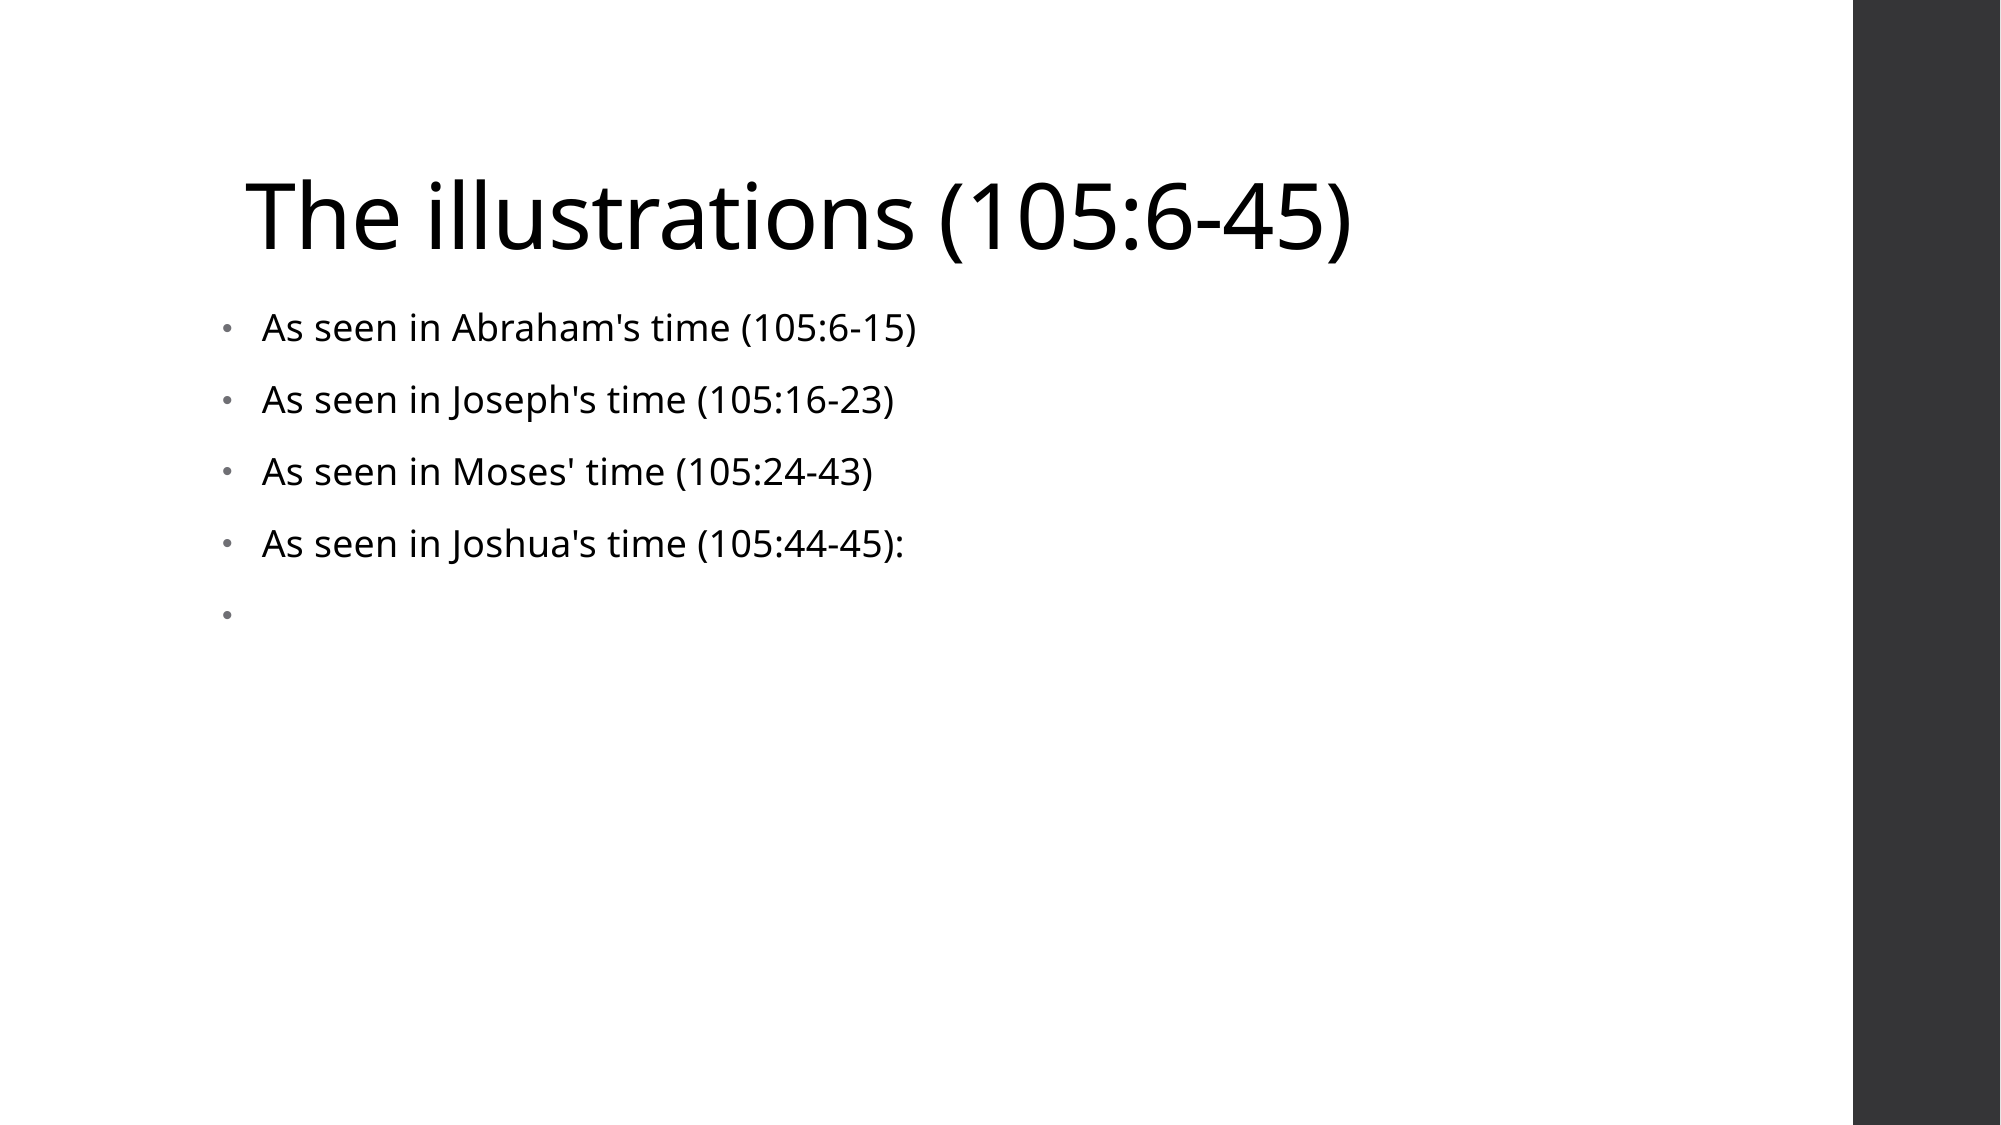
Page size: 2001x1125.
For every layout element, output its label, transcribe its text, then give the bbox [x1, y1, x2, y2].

title The illustrations (105:6-45) [206, 60, 1797, 278]
list As seen in Abraham's time (105:6-15) As seen in Joseph's time (105:16-23) As seen in Moses' time (105:24-43) As seen in Joshua's time (105:44-45): [206, 299, 1617, 1014]
